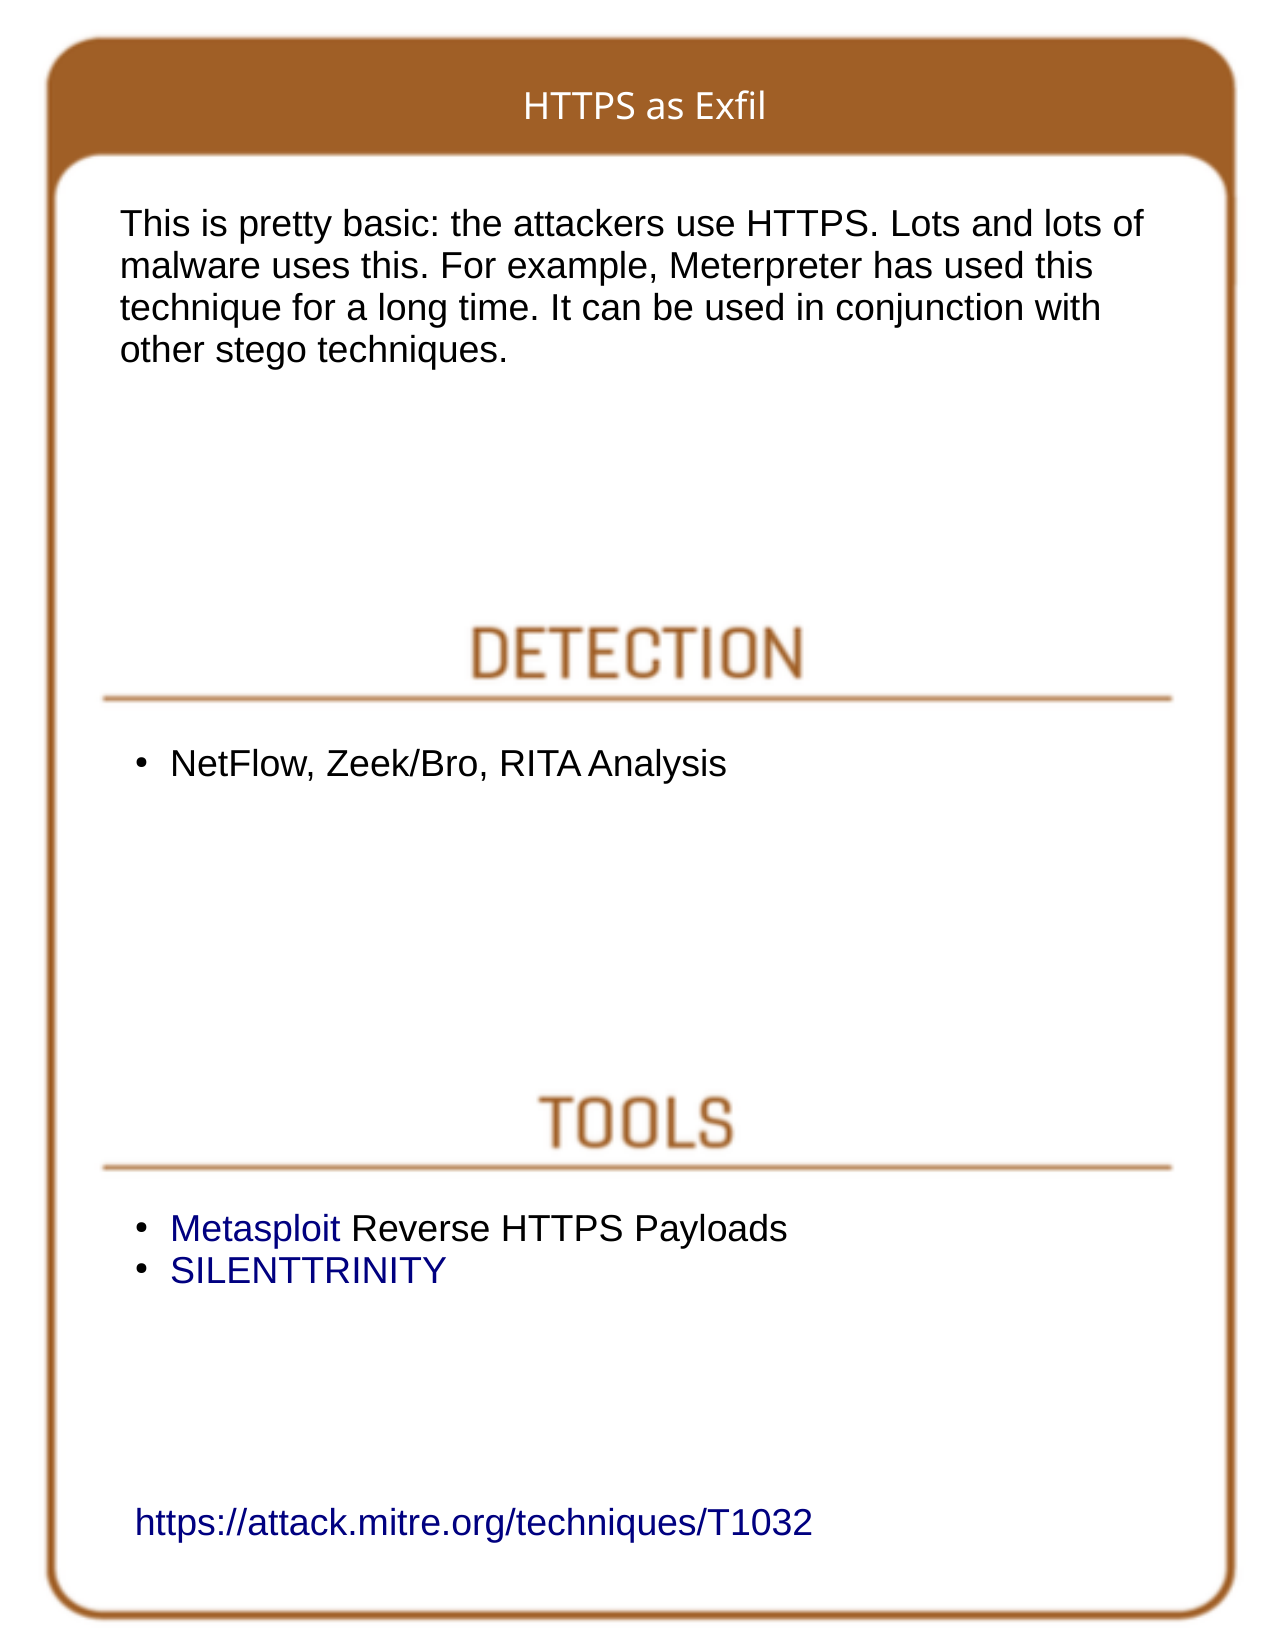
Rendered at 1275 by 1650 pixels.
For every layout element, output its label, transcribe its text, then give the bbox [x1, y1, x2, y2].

text_box HTTPS as Exfil [89, 54, 1200, 156]
text_box Metasploit Reverse HTTPS Payloads SILENTTRINITY https://attack.mitre.org/techniques/T1032 [119, 1199, 1170, 1551]
text_box This is pretty basic: the attackers use HTTPS. Lots and lots of malware uses this. For example, Meterpreter has used this technique for a long time. It can be used in conjunction with other stego techniques. [104, 194, 1185, 378]
picture [2, 0, 1275, 1650]
text_box NetFlow, Zeek/Bro, RITA Analysis [119, 734, 1155, 839]
